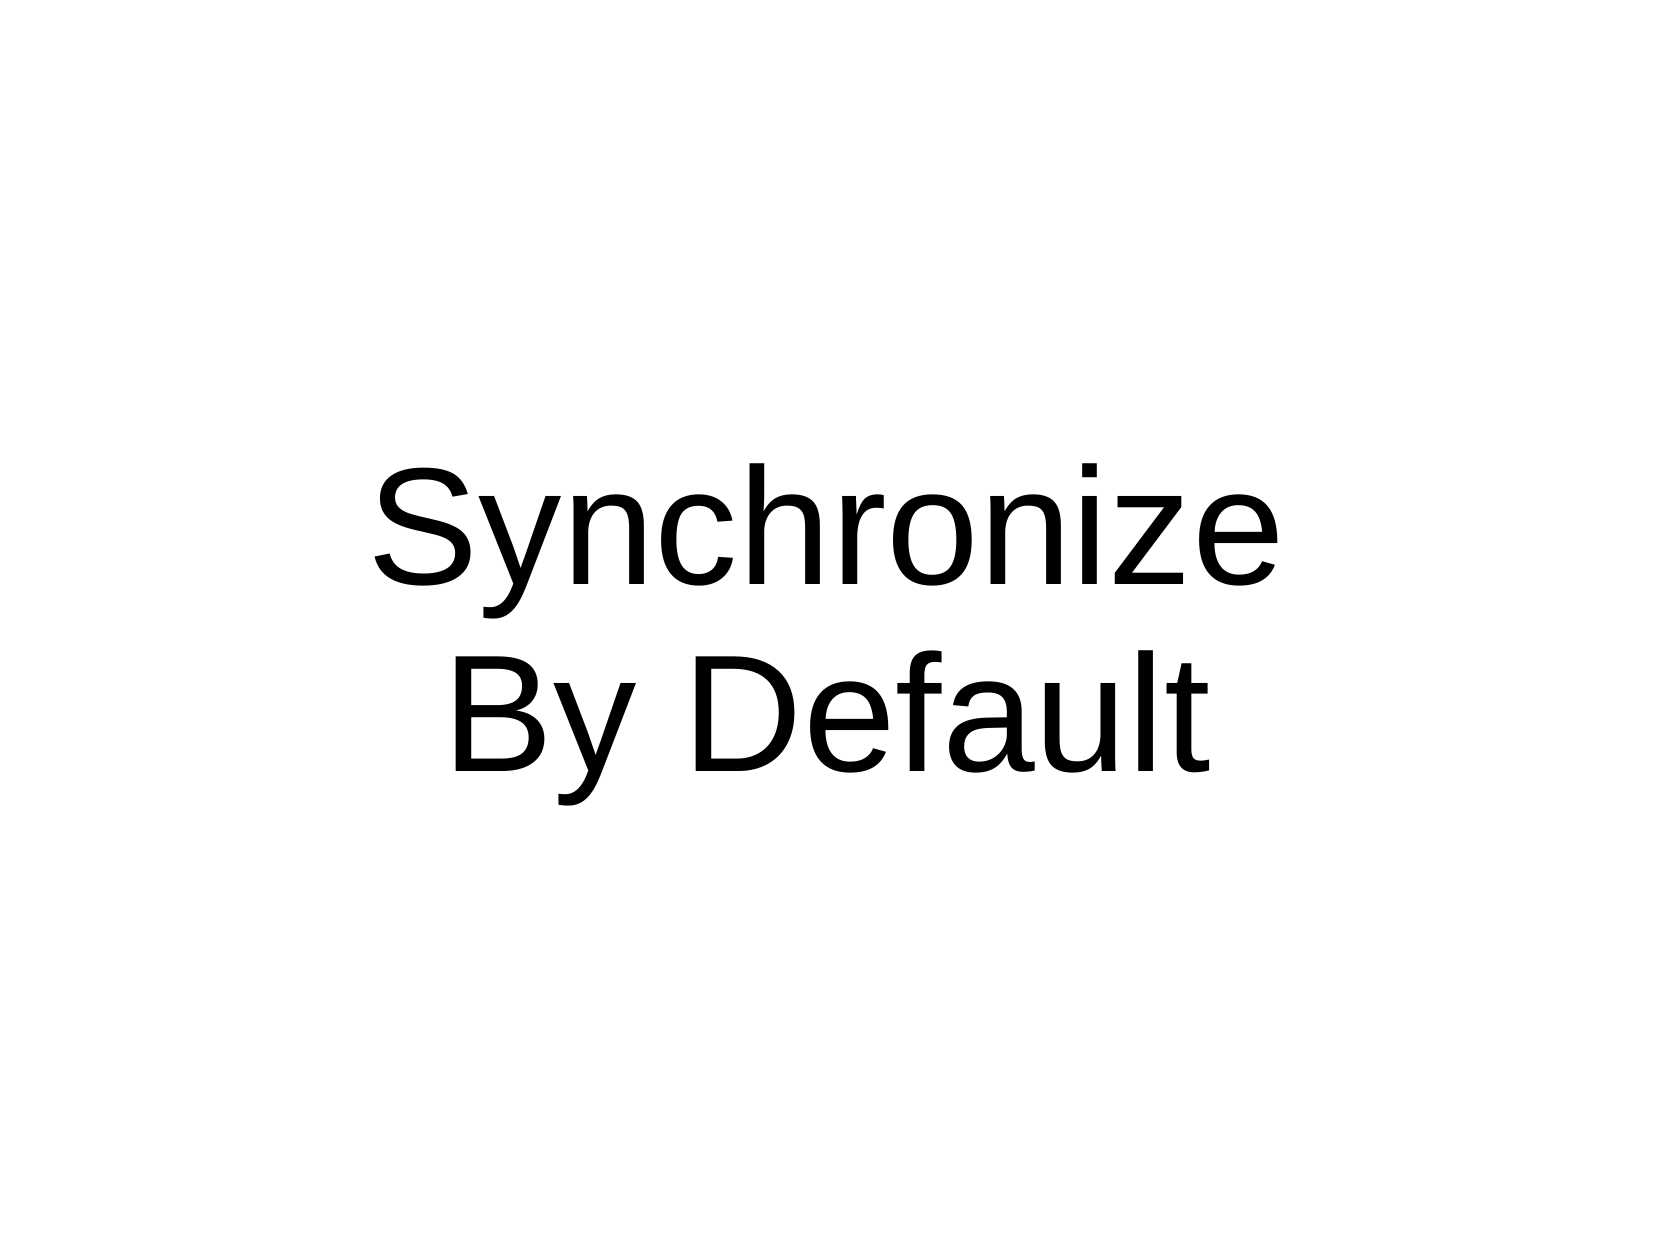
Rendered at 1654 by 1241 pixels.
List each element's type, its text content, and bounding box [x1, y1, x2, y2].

text_box Synchronize By Default [144, 426, 1510, 814]
